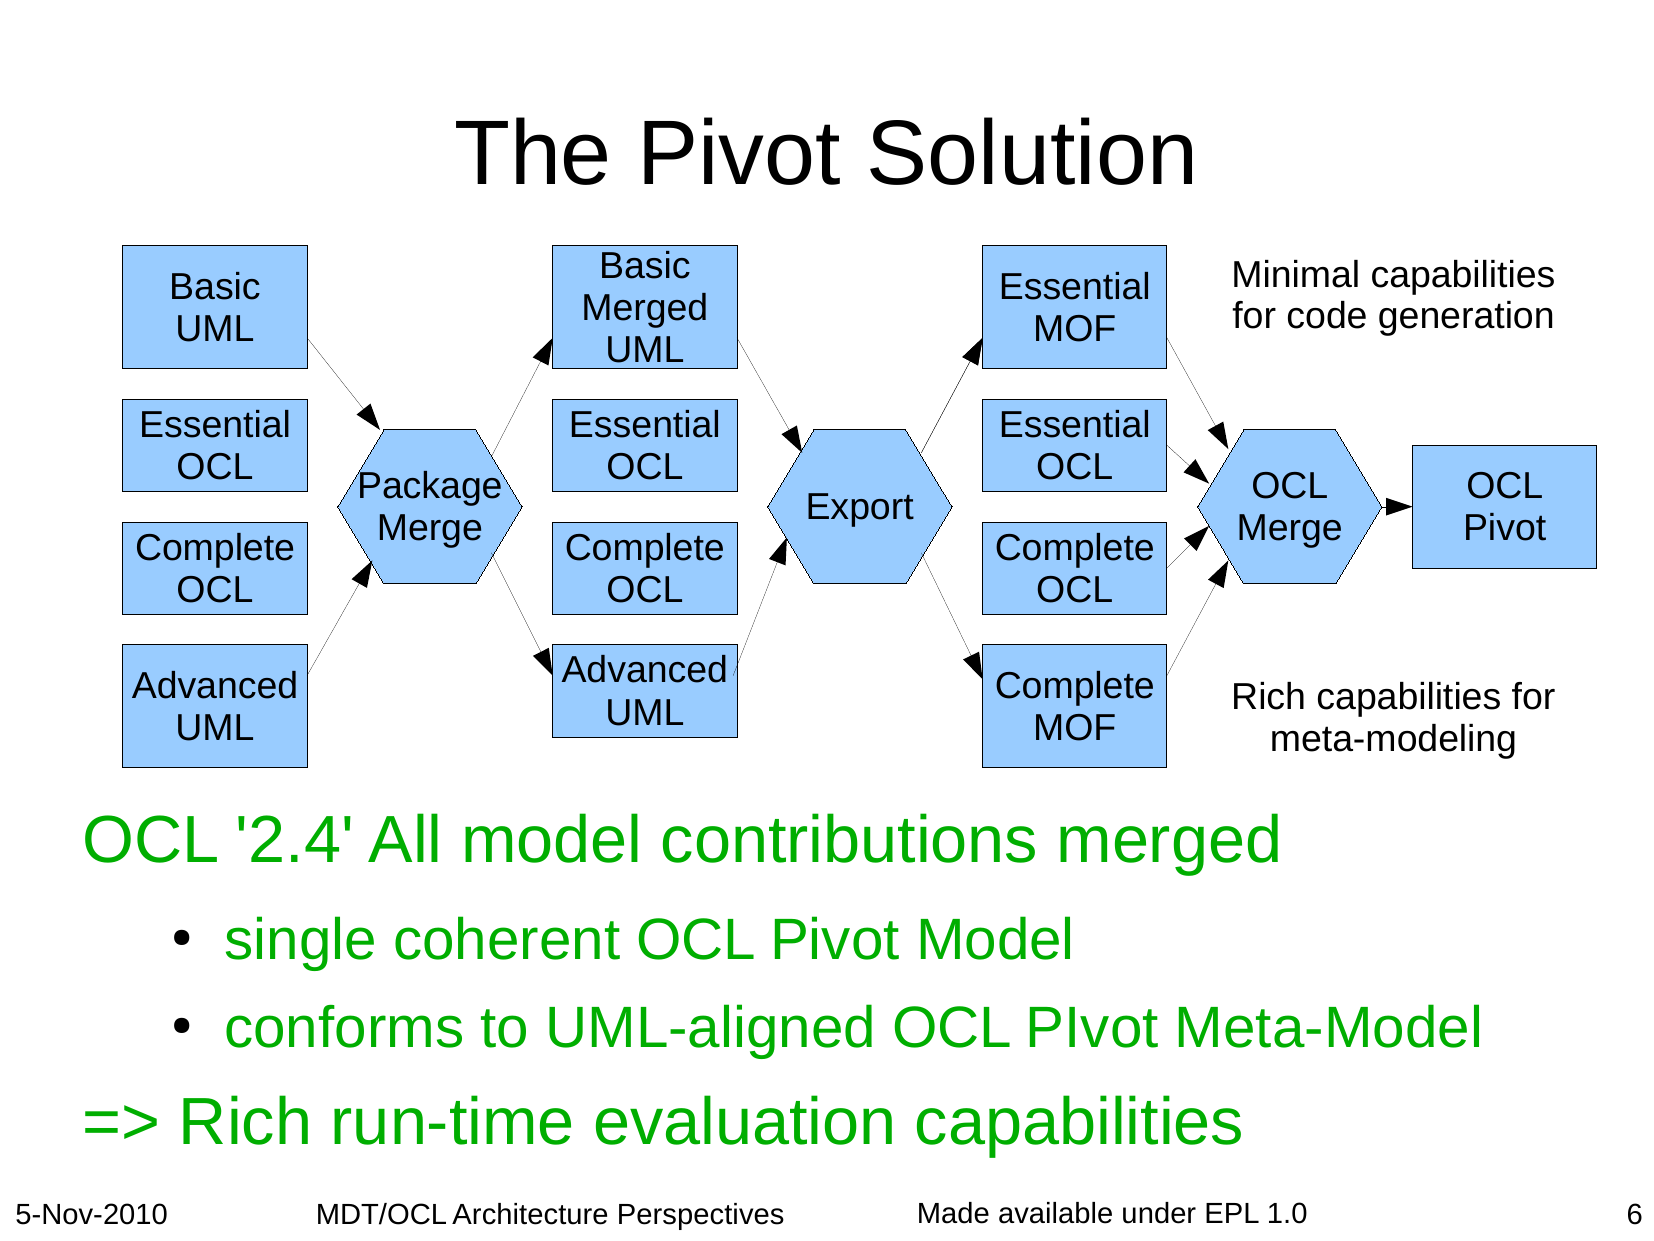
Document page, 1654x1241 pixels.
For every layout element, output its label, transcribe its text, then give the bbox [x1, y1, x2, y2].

text_box Basic UML [122, 245, 308, 369]
text_box Export [767, 429, 953, 584]
text_box Complete OCL [982, 522, 1167, 615]
text_box Essential MOF [982, 245, 1167, 369]
text_box Minimal capabilities for code generation [1205, 245, 1582, 345]
text_box Advanced UML [122, 644, 308, 768]
text_box Advanced UML [552, 644, 738, 738]
text_box Complete OCL [122, 522, 308, 615]
text_box Rich capabilities for meta-modeling [1205, 667, 1582, 767]
text_box Complete MOF [982, 644, 1167, 768]
text_box Package Merge [337, 429, 523, 584]
text_box OCL Merge [1197, 429, 1382, 584]
text_box OCL Pivot [1412, 445, 1597, 569]
text_box Basic Merged UML [552, 245, 738, 369]
text_box Essential OCL [552, 399, 738, 492]
text_box Essential OCL [982, 399, 1167, 492]
title The Pivot Solution [82, 56, 1571, 250]
text_box Essential OCL [122, 399, 308, 492]
list OCL '2.4' All model contributions merged single coherent OCL Pivot Model conforms to UML-aligned OCL PIvot Meta-Model => Rich run-time evaluation capabilities [82, 802, 1571, 1159]
text_box Complete OCL [552, 522, 738, 615]
